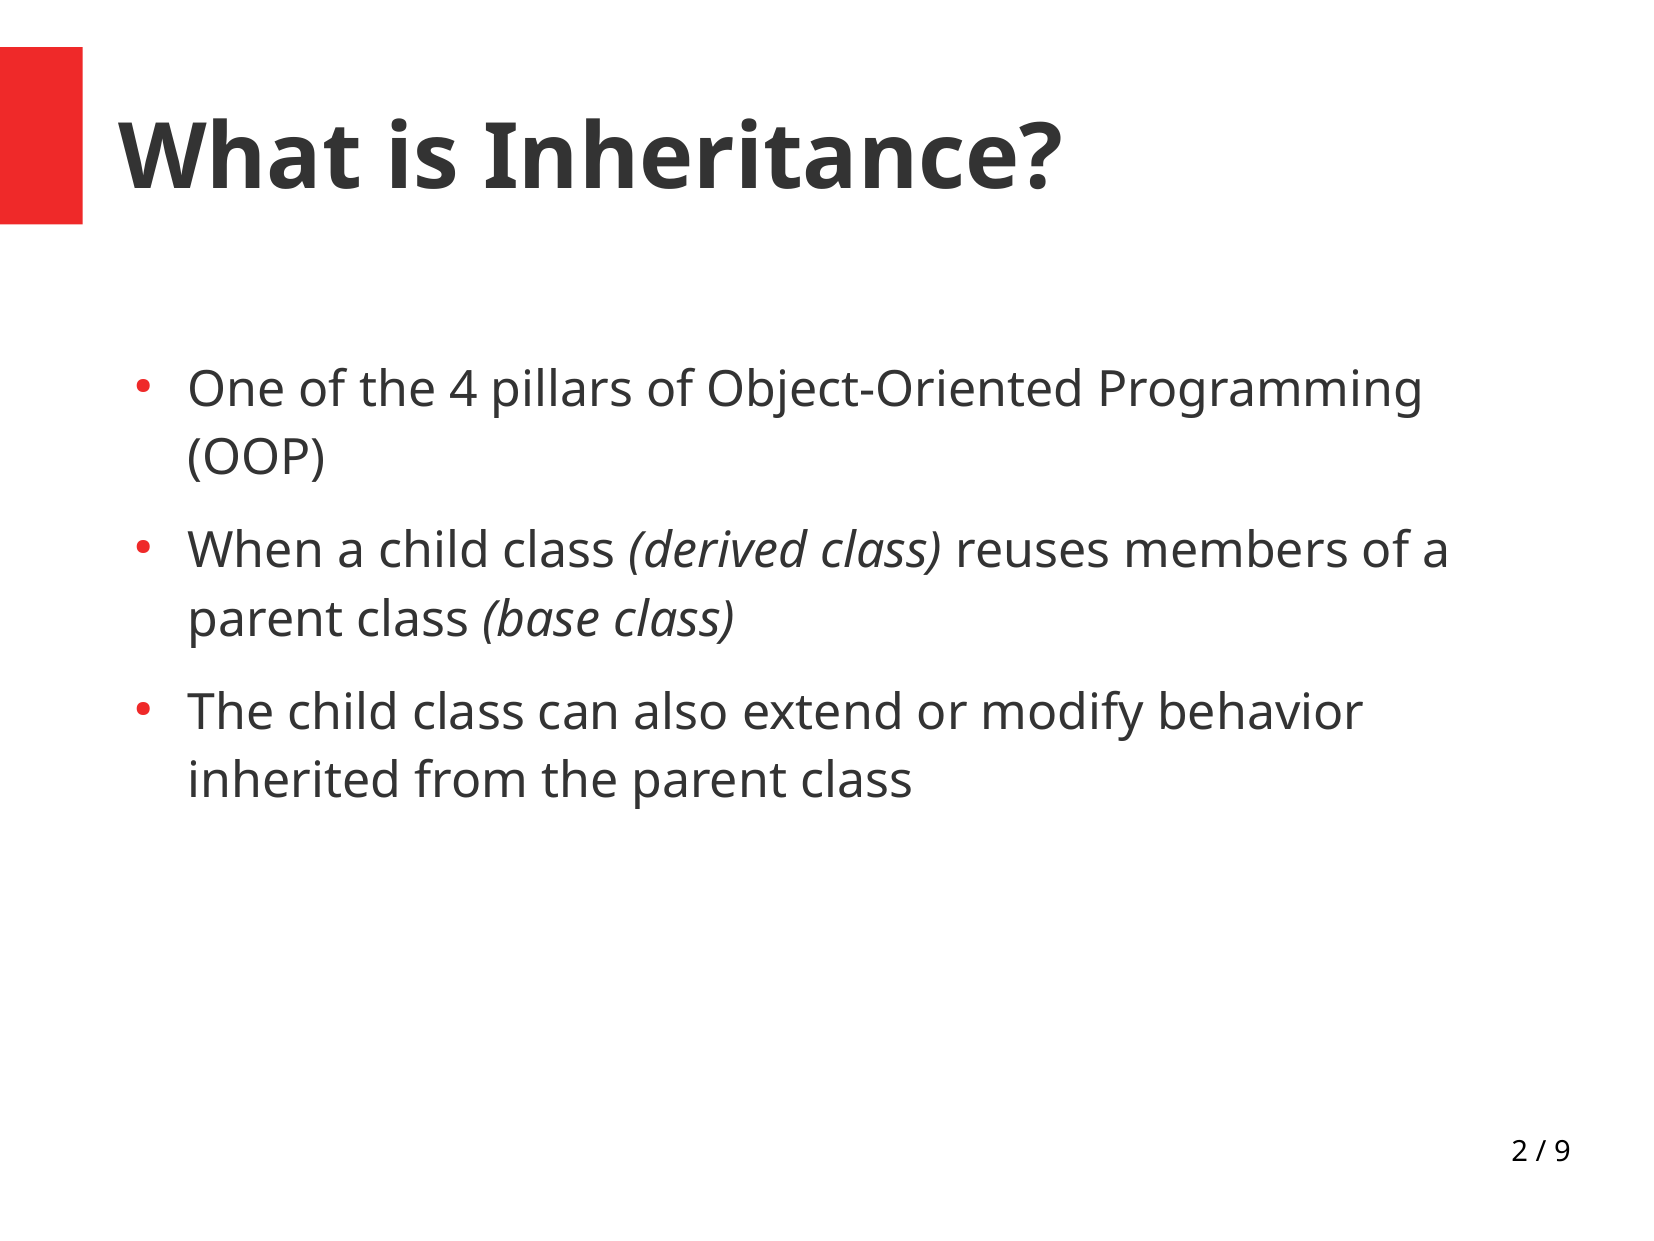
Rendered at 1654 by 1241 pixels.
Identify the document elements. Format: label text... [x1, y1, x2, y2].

title What is Inheritance? [118, 49, 1571, 257]
list One of the 4 pillars of Object-Oriented Programming (OOP) When a child class (derived class) reuses members of a parent class (base class) The child class can also extend or modify behavior inherited from the parent class [116, 352, 1534, 1073]
